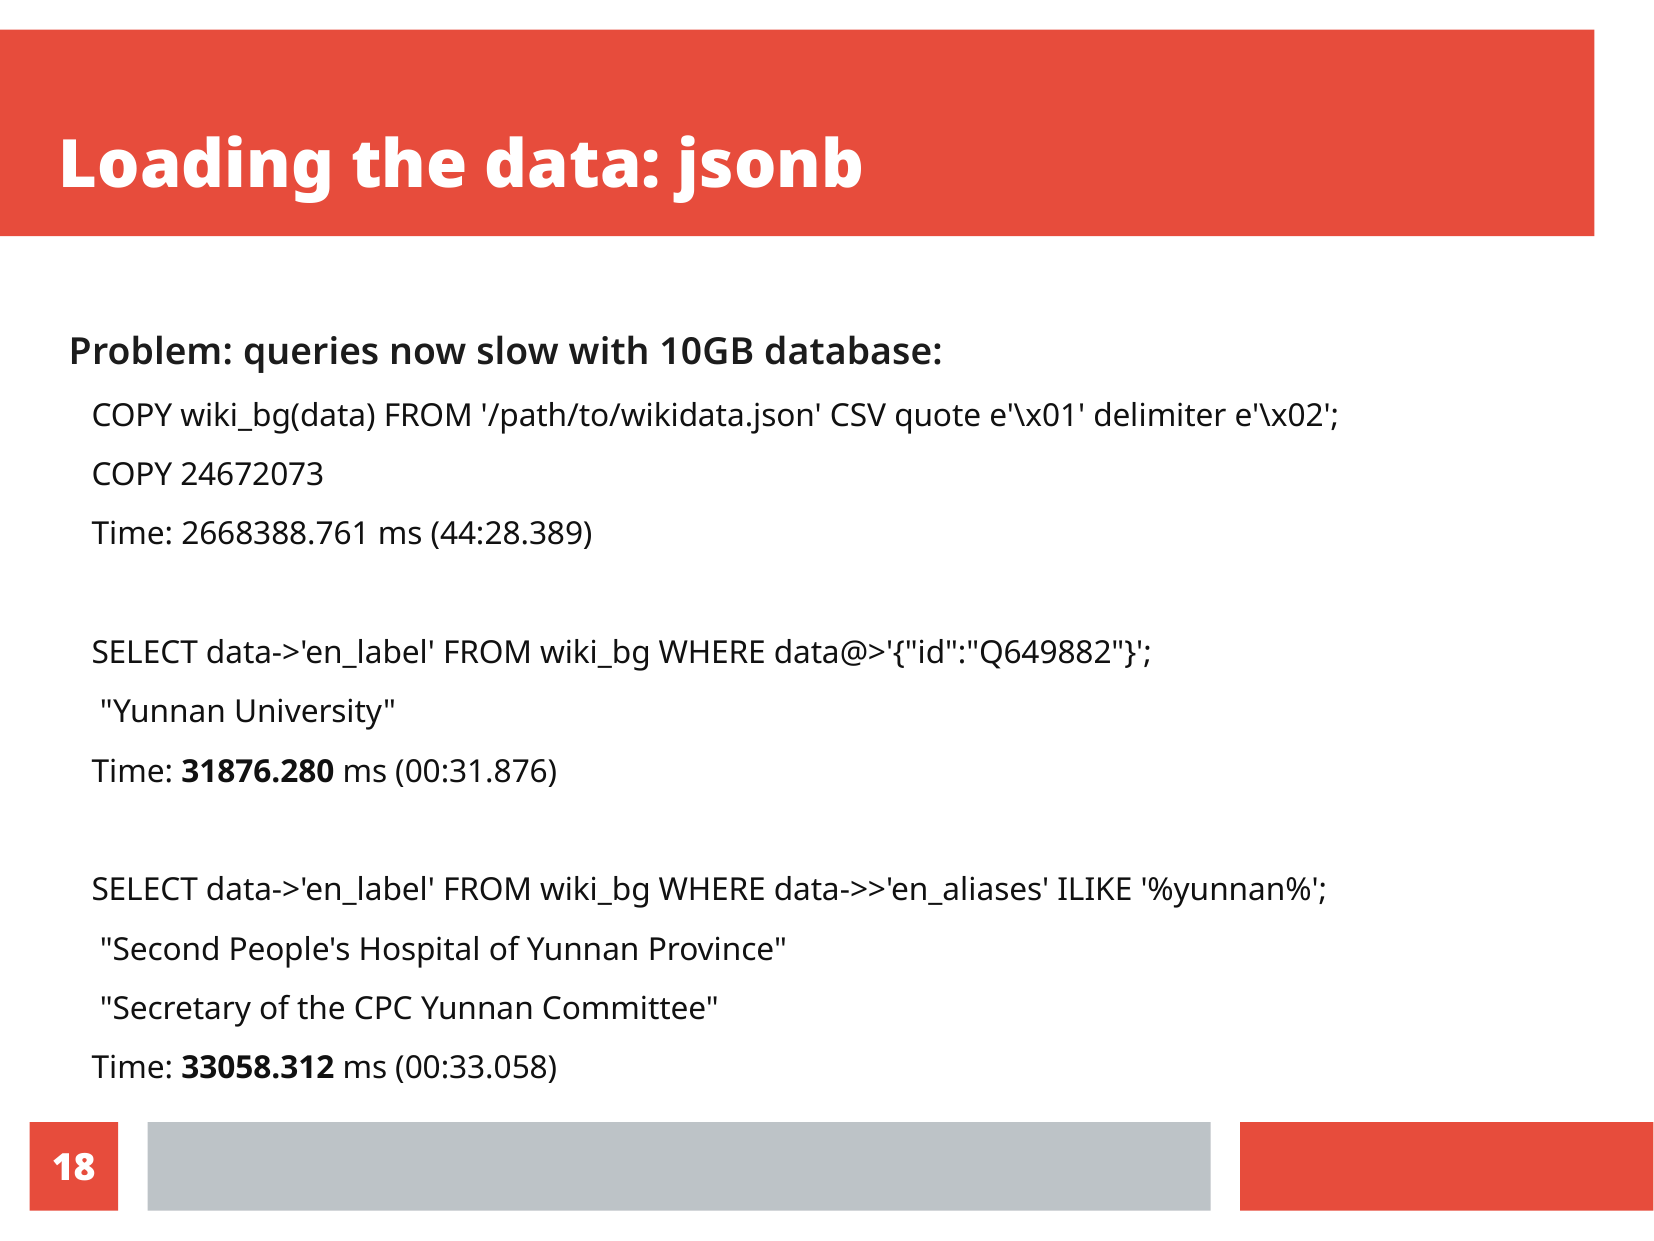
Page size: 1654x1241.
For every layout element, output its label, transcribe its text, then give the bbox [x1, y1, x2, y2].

list Problem: queries now slow with 10GB database: COPY wiki_bg(data) FROM '/path/to/wikidata.json' CSV quote e'\x01' delimiter e'\x02'; COPY 24672073 Time: 2668388.761 ms (44:28.389) SELECT data->'en_label' FROM wiki_bg WHERE data@>'{"id":"Q649882"}'; "Yunnan University" Time: 31876.280 ms (00:31.876) SELECT data->'en_label' FROM wiki_bg WHERE data->>'en_aliases' ILIKE '%yunnan%'; "Second People's Hospital of Yunnan Province" "Secretary of the CPC Yunnan Committee" Time: 33058.312 ms (00:33.058) [59, 324, 1565, 1093]
title Loading the data: jsonb [59, 59, 1595, 207]
